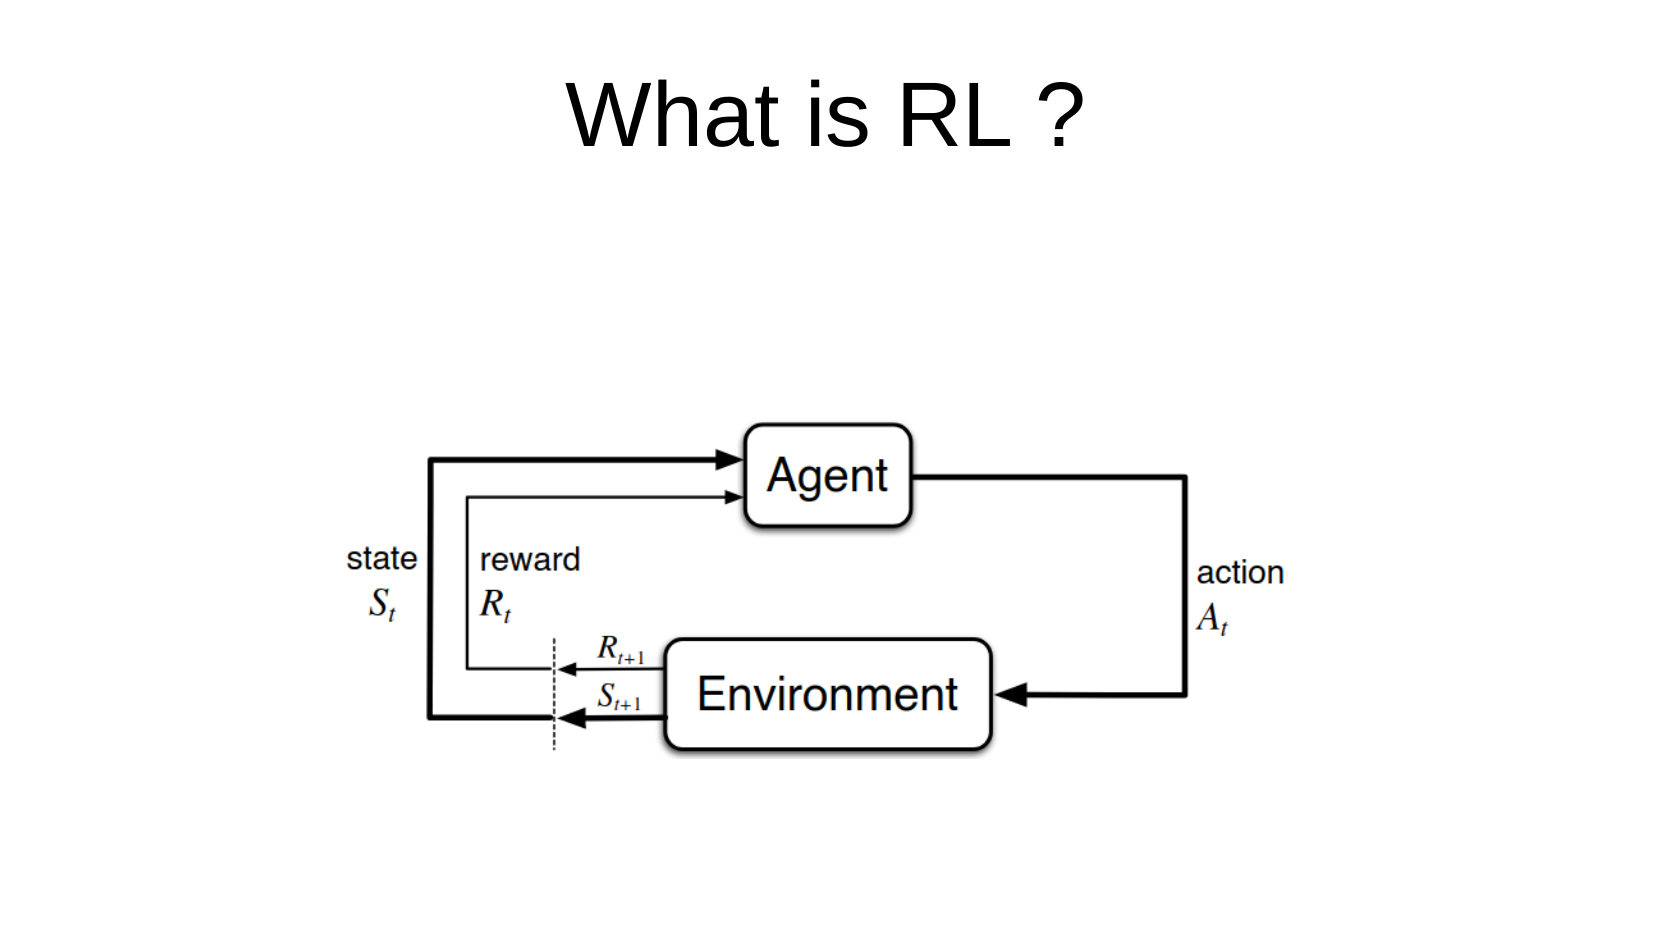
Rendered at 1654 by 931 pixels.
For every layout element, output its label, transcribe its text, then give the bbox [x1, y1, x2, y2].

picture [310, 412, 1313, 759]
title What is RL ? [82, 37, 1571, 193]
